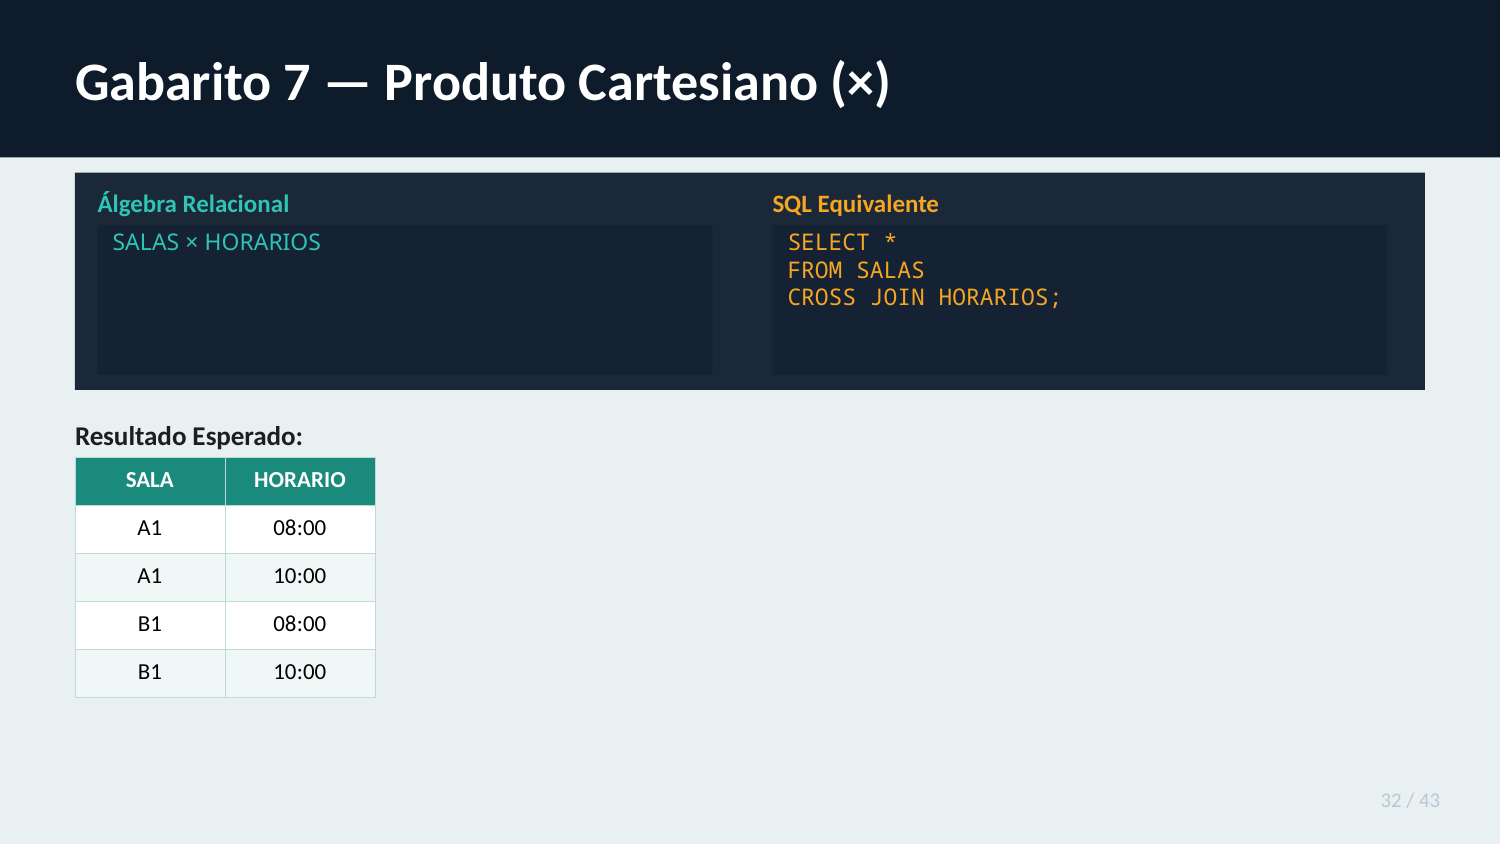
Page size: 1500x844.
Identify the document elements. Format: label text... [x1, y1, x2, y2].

text_box 32 / 43 [1274, 772, 1455, 825]
table_cell 10:00 [226, 650, 375, 697]
table_cell 10:00 [226, 554, 375, 601]
text_box SELECT * FROM SALAS CROSS JOIN HORARIOS; [787, 228, 1373, 371]
text_box SALAS × HORARIOS [112, 228, 698, 371]
text_box SQL Equivalente [772, 179, 1388, 224]
table_header SALA [76, 458, 225, 505]
table_header HORARIO [226, 458, 375, 505]
table_cell A1 [76, 506, 225, 553]
text_box Gabarito 7 — Produto Cartesiano (×) [74, 22, 1425, 135]
text_box [0, 0, 1500, 158]
table_cell B1 [76, 650, 225, 697]
text_box Álgebra Relacional [97, 179, 713, 224]
table_cell 08:00 [226, 506, 375, 553]
table_cell B1 [76, 602, 225, 649]
table_cell 08:00 [226, 602, 375, 649]
text_box [74, 172, 1425, 390]
text_box Resultado Esperado: [74, 412, 525, 458]
table_cell A1 [76, 554, 225, 601]
